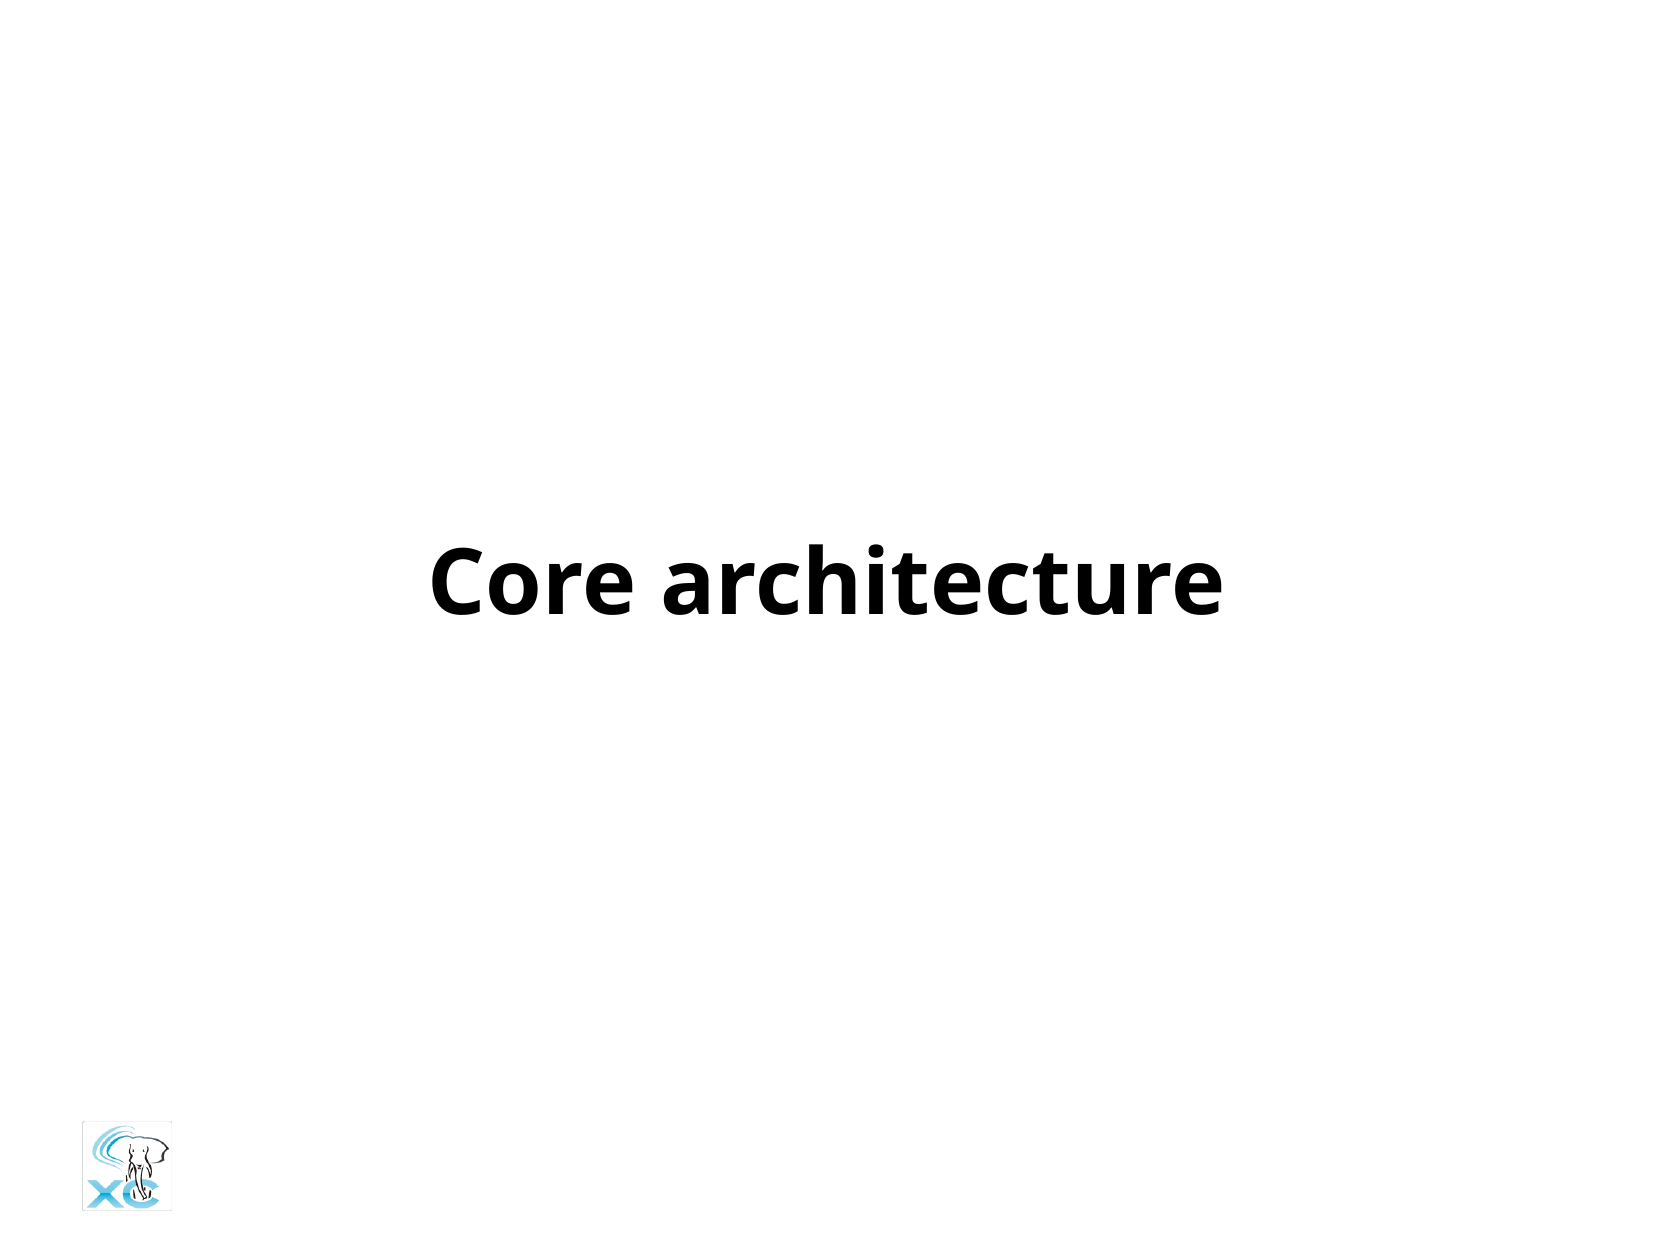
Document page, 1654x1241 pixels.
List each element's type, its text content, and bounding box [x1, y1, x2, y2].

picture [82, 1121, 172, 1211]
subtitle Core architecture [82, 56, 1571, 1102]
